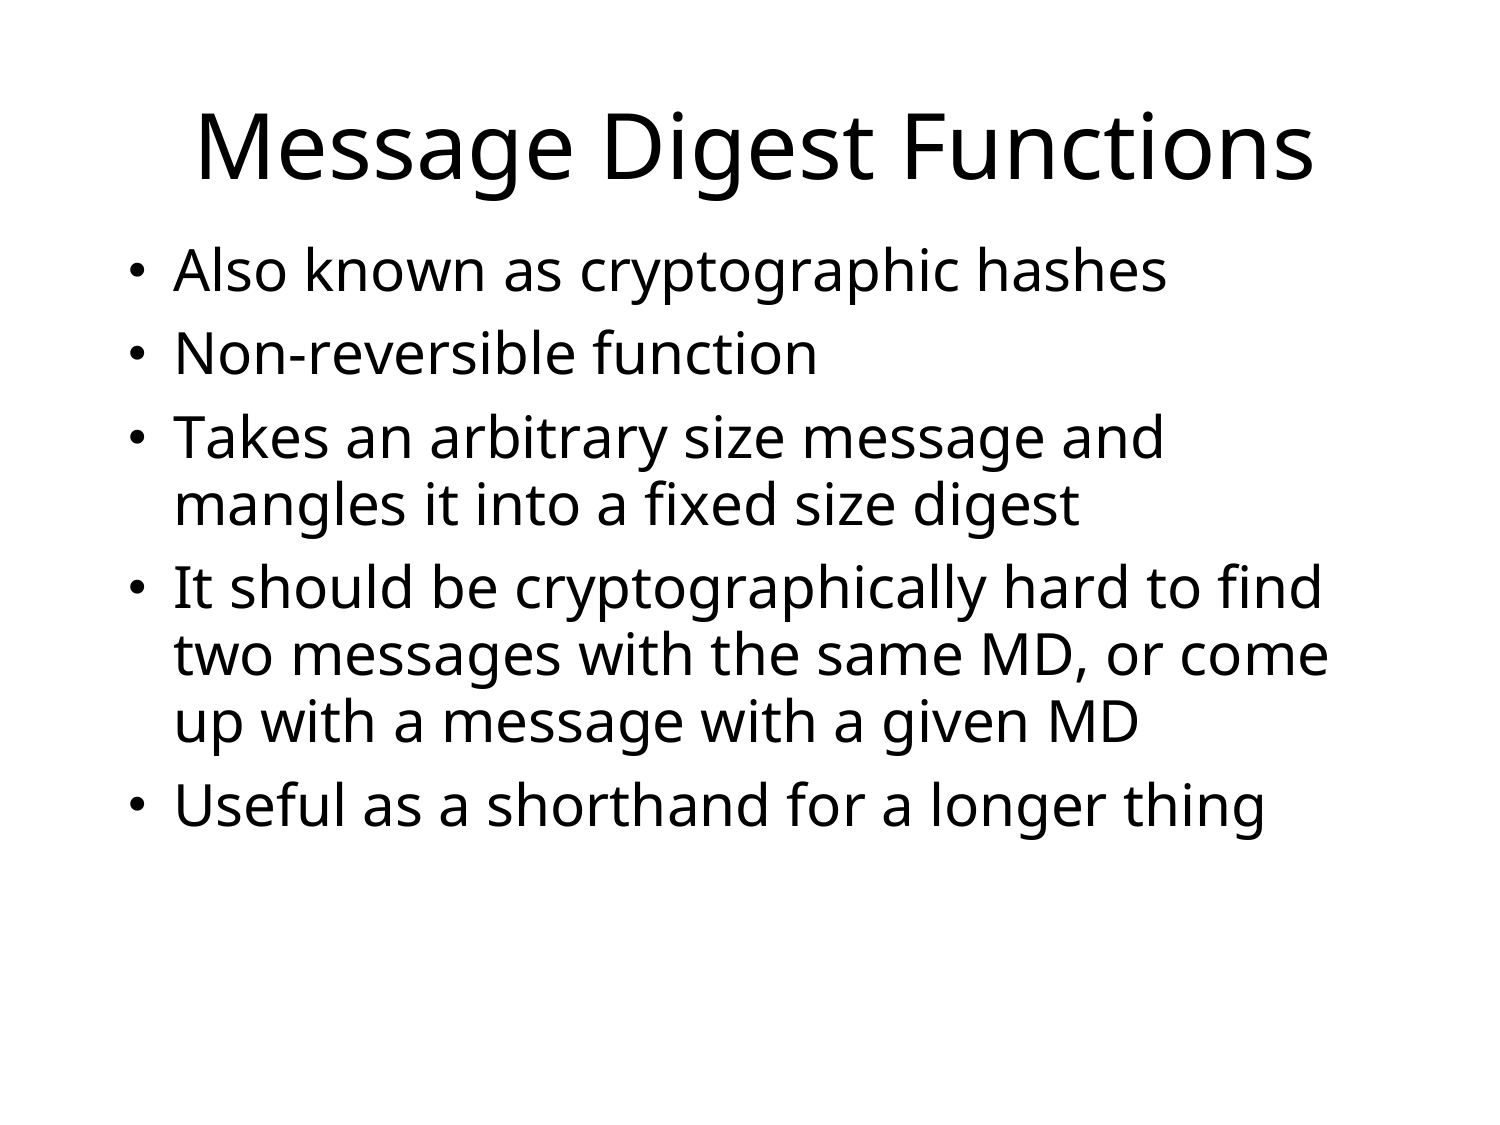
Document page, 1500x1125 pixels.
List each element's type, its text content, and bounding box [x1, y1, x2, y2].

list Also known as cryptographic hashes Non-reversible function Takes an arbitrary size message and mangles it into a fixed size digest It should be cryptographically hard to find two messages with the same MD, or come up with a message with a given MD Useful as a shorthand for a longer thing [112, 230, 1388, 1051]
title Message Digest Functions [118, 48, 1394, 237]
